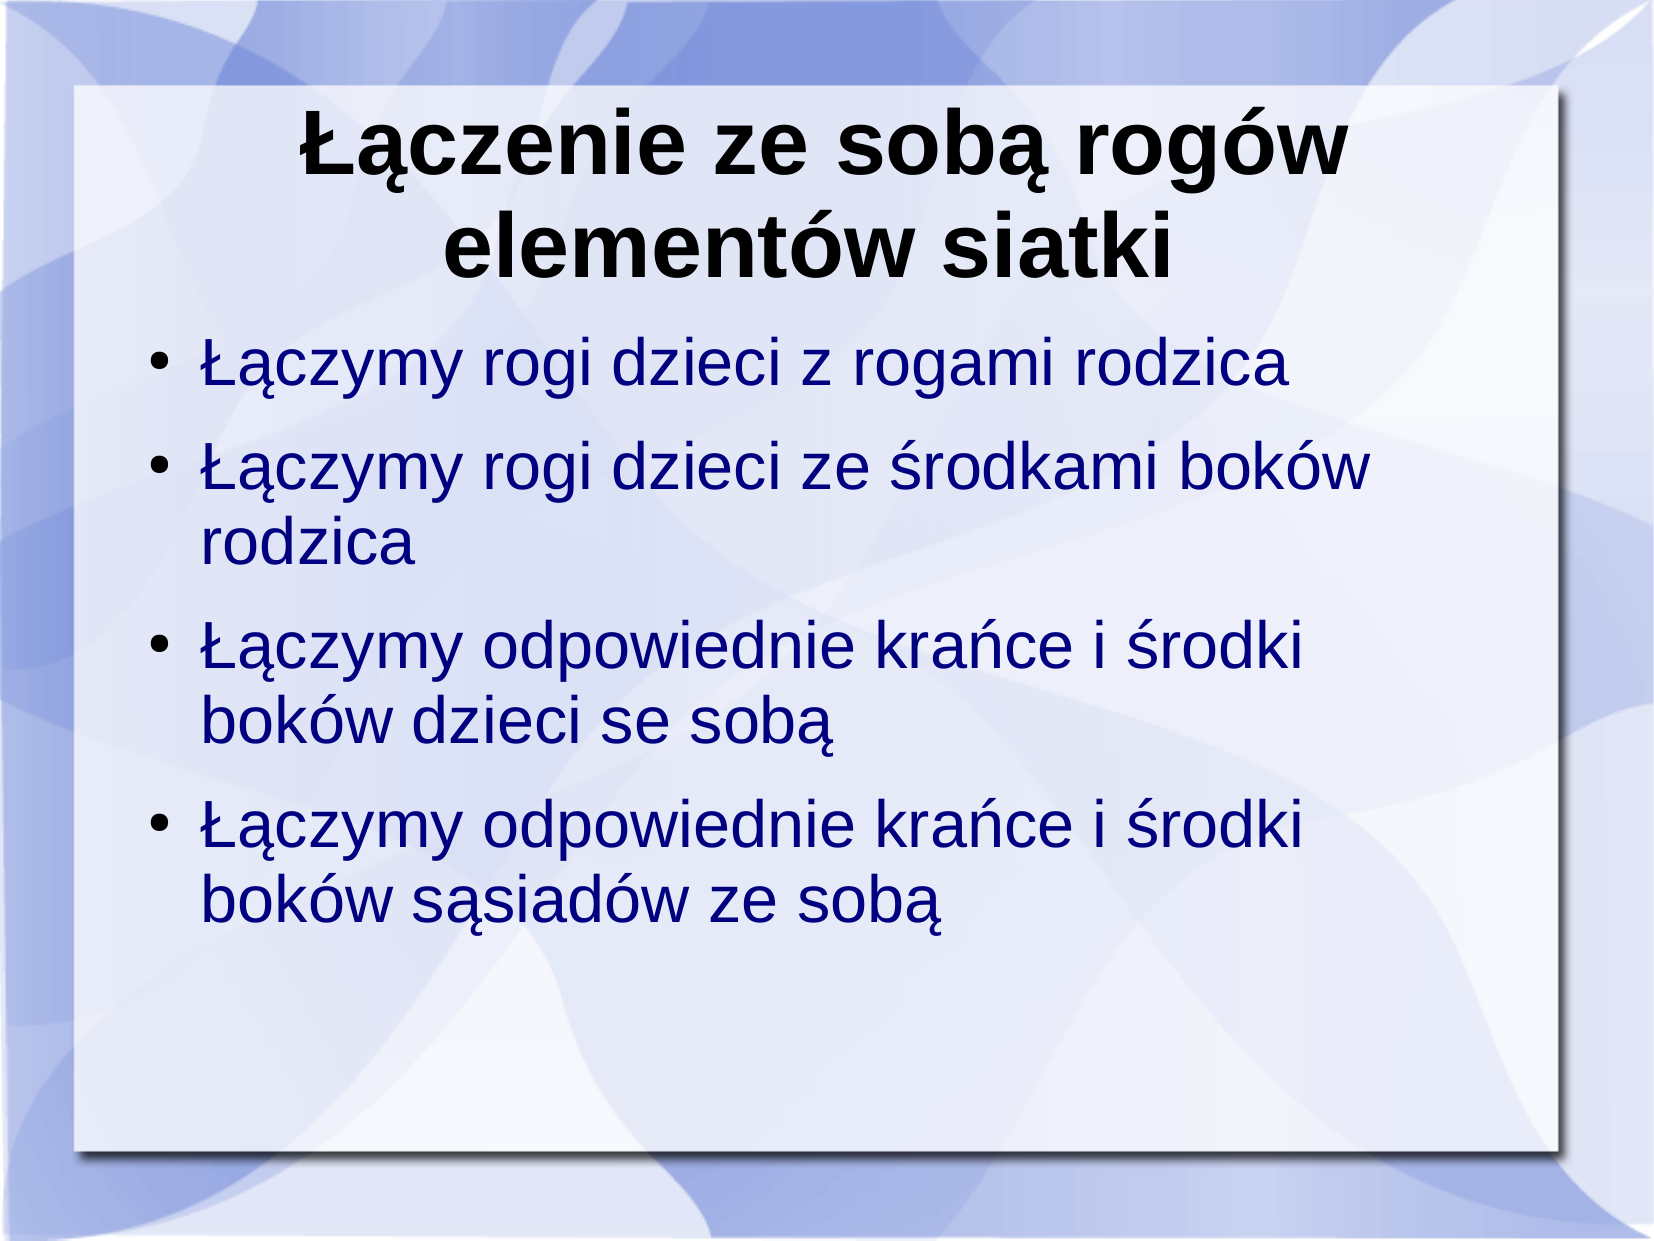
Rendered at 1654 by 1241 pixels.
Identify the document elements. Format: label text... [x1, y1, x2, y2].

list Łączymy rogi dzieci z rogami rodzica Łączymy rogi dzieci ze środkami boków rodzica Łączymy odpowiednie krańce i środki boków dzieci se sobą Łączymy odpowiednie krańce i środki boków sąsiadów ze sobą [129, 324, 1489, 975]
title Łączenie ze sobą rogów elementów siatki [82, 90, 1536, 298]
picture [0, 0, 1654, 1241]
